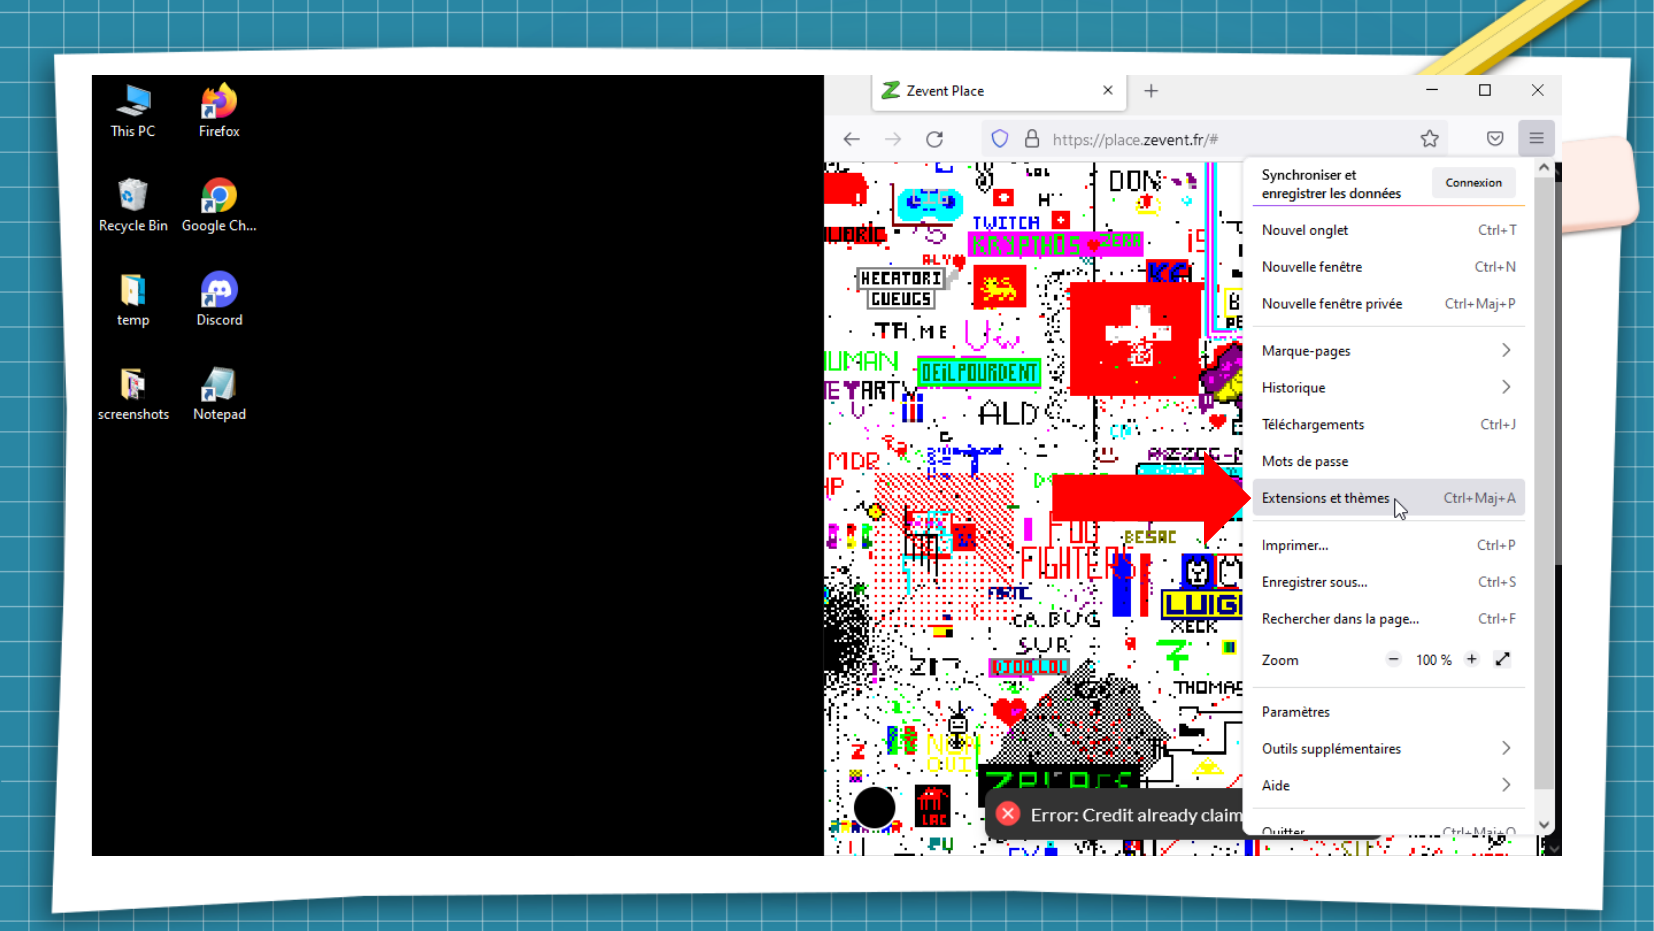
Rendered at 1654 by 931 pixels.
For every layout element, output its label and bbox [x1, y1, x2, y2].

picture [91, 75, 1562, 856]
text_box [1053, 453, 1250, 543]
